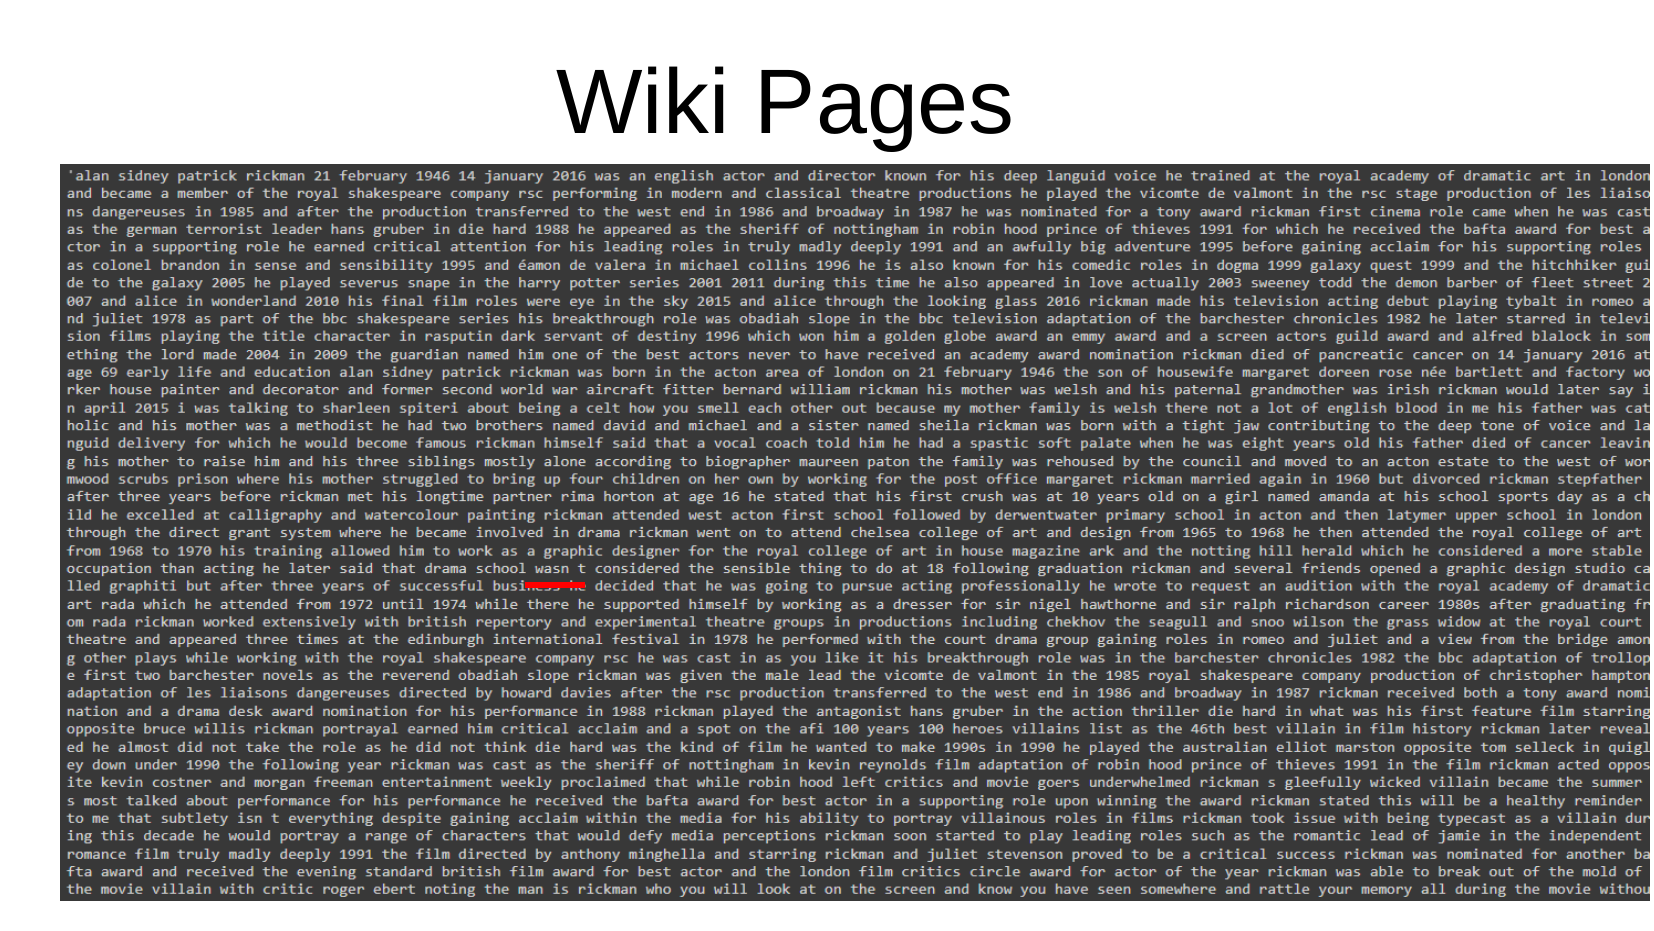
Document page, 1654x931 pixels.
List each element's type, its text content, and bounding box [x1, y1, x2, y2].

title Wiki Pages [41, 24, 1531, 180]
picture [60, 164, 1650, 901]
